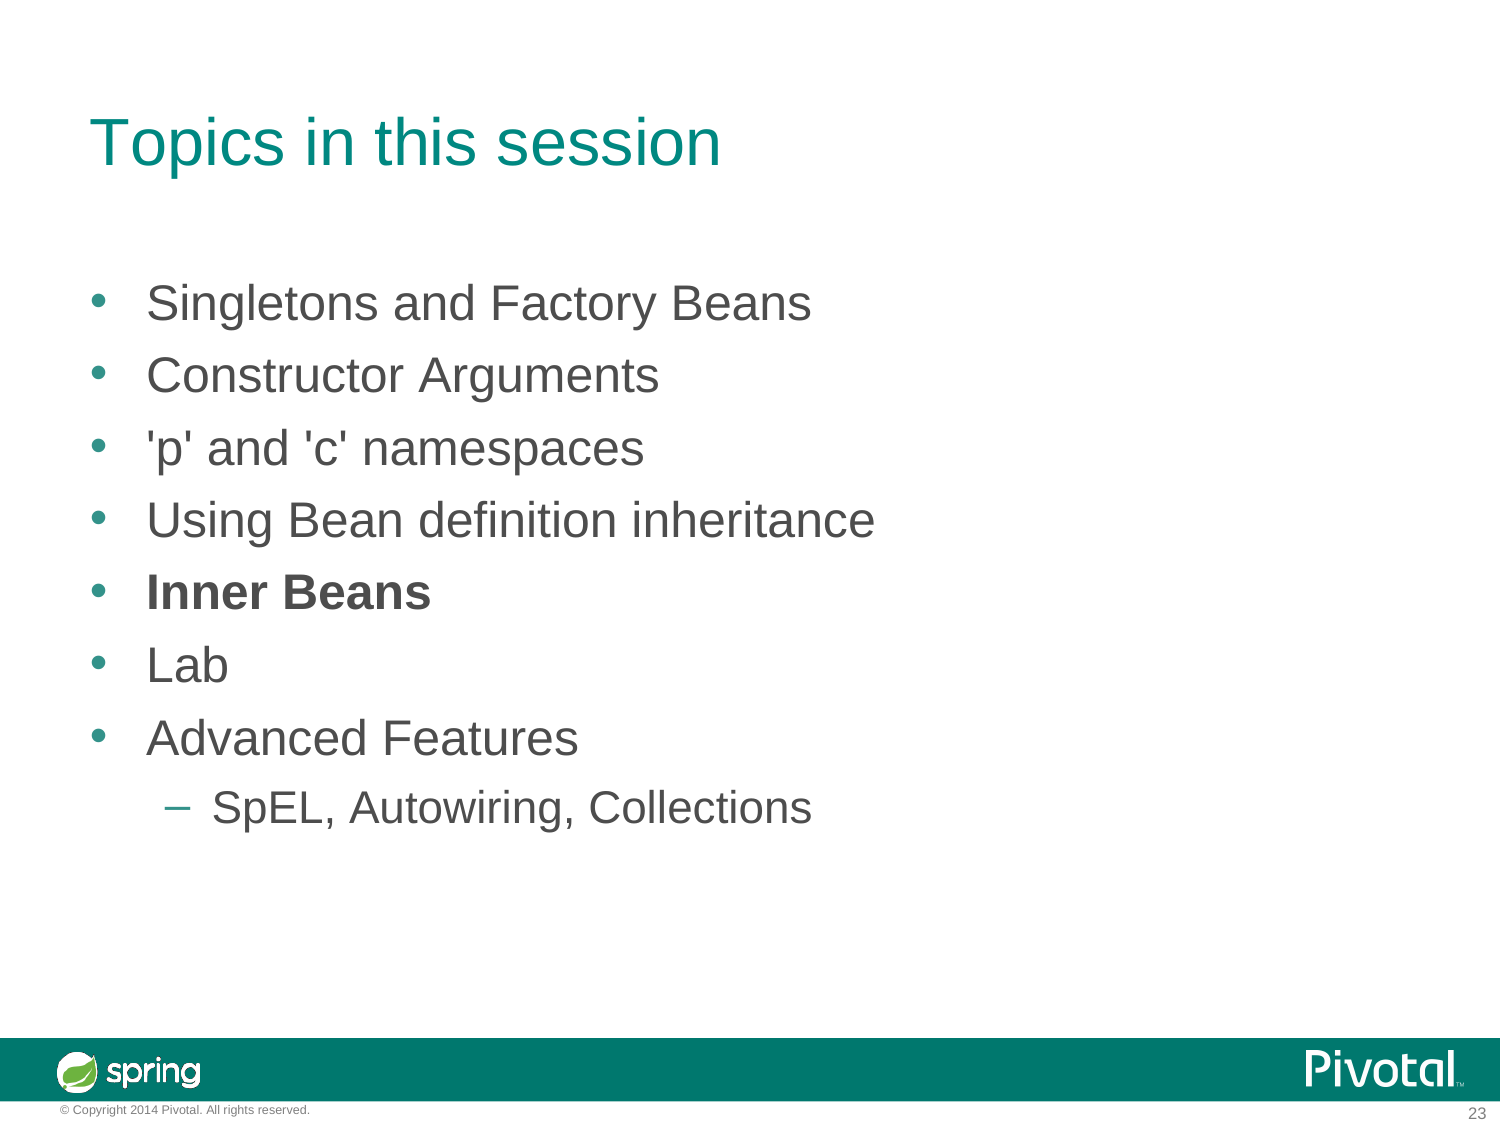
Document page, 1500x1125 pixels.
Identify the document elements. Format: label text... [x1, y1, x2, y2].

title Topics in this session [75, 45, 1426, 233]
list Singletons and Factory Beans Constructor Arguments 'p' and 'c' namespaces Using Bean definition inheritance Inner Beans Lab Advanced Features SpEL, Autowiring, Collections [75, 262, 1426, 841]
picture [32, 1041, 210, 1103]
picture [1306, 1050, 1464, 1087]
